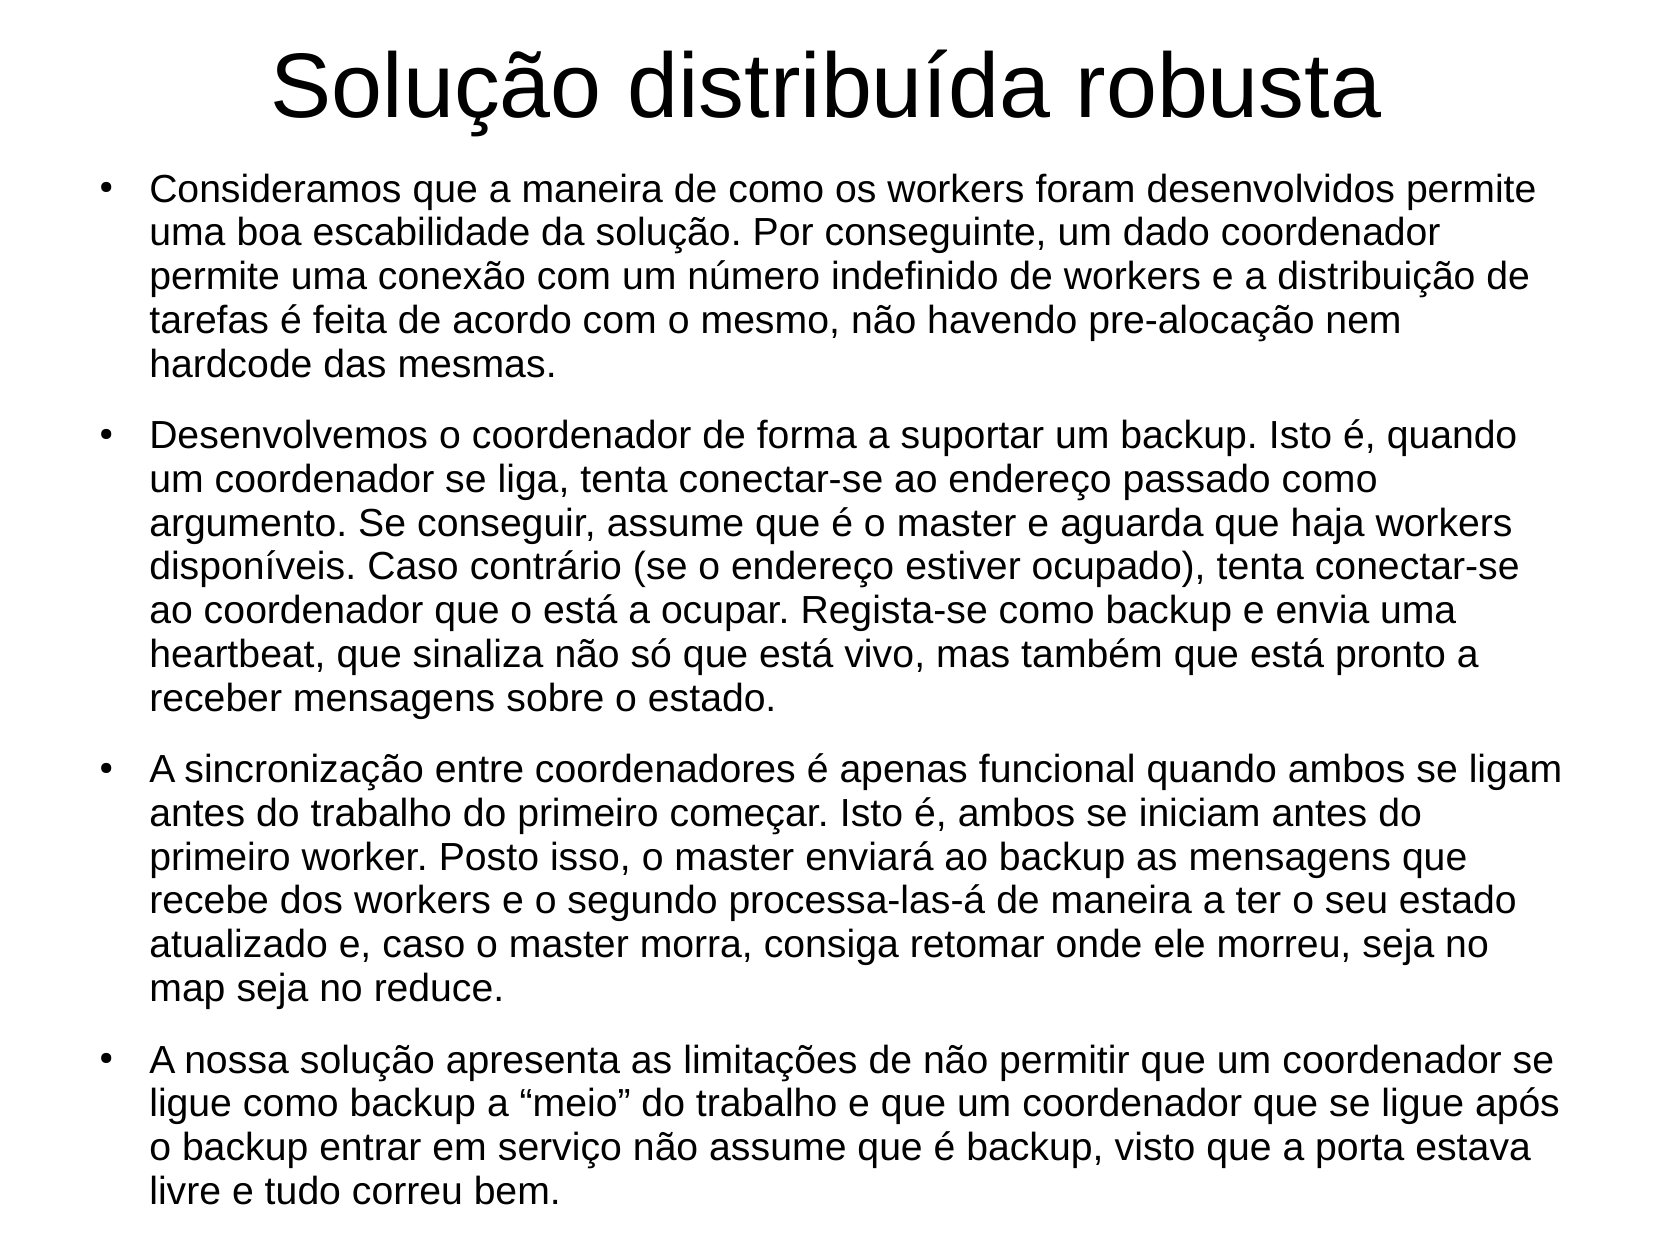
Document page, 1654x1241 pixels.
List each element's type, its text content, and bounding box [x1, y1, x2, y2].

list Consideramos que a maneira de como os workers foram desenvolvidos permite uma boa escabilidade da solução. Por conseguinte, um dado coordenador permite uma conexão com um número indefinido de workers e a distribuição de tarefas é feita de acordo com o mesmo, não havendo pre-alocação nem hardcode das mesmas. Desenvolvemos o coordenador de forma a suportar um backup. Isto é, quando um coordenador se liga, tenta conectar-se ao endereço passado como argumento. Se conseguir, assume que é o master e aguarda que haja workers disponíveis. Caso contrário (se o endereço estiver ocupado), tenta conectar-se ao coordenador que o está a ocupar. Regista-se como backup e envia uma heartbeat, que sinaliza não só que está vivo, mas também que está pronto a receber mensagens sobre o estado. A sincronização entre coordenadores é apenas funcional quando ambos se ligam antes do trabalho do primeiro começar. Isto é, ambos se iniciam antes do primeiro worker. Posto isso, o master enviará ao backup as mensagens que recebe dos workers e o segundo processa-las-á de maneira a ter o seu estado atualizado e, caso o master morra, consiga retomar onde ele morreu, seja no map seja no reduce. A nossa solução apresenta as limitações de não permitir que um coordenador se ligue como backup a “meio” do trabalho e que um coordenador que se ligue após o backup entrar em serviço não assume que é backup, visto que a porta estava livre e tudo correu bem. [82, 166, 1571, 1217]
title Solução distribuída robusta [82, 0, 1571, 166]
